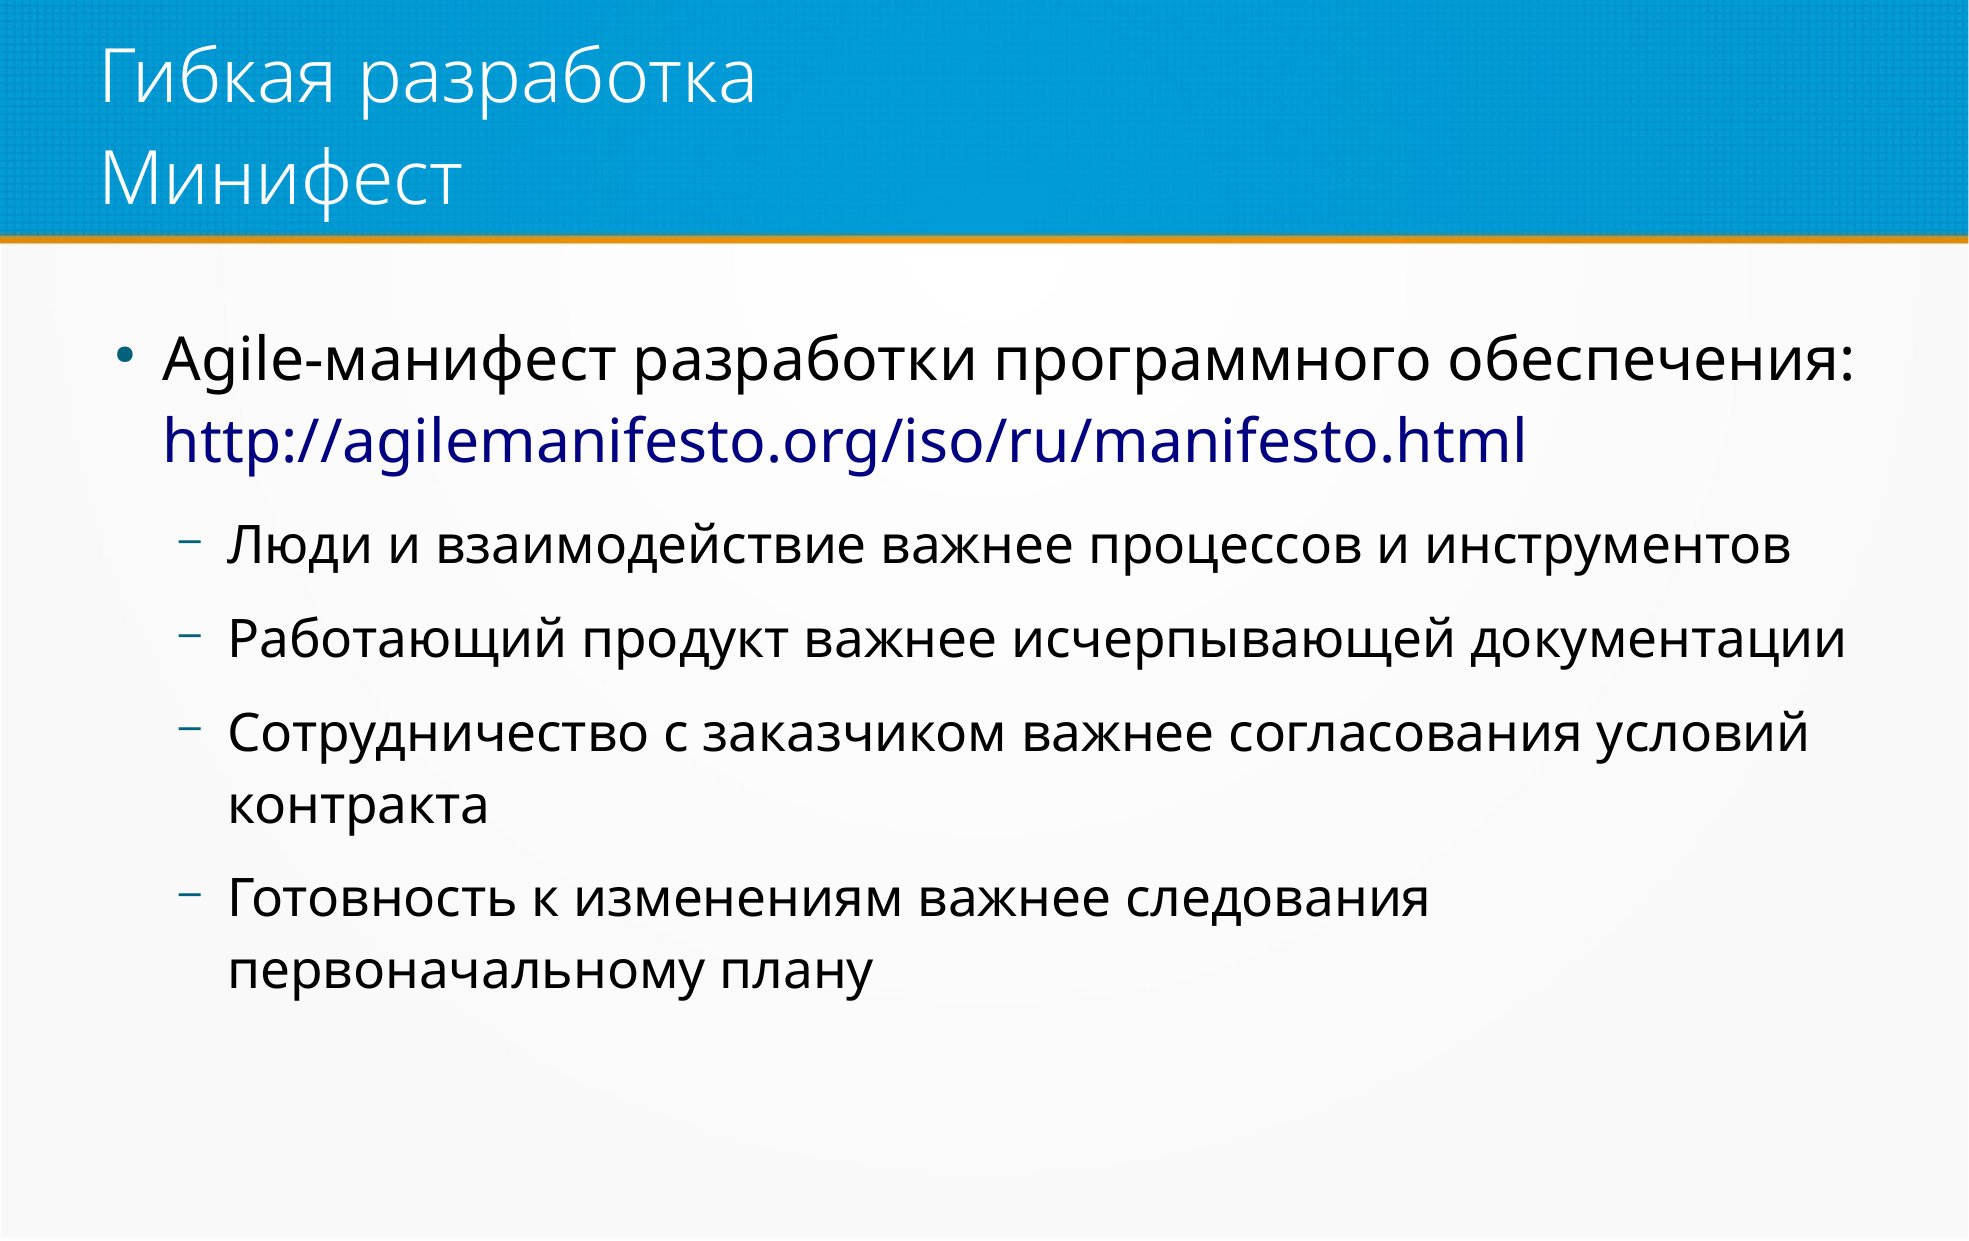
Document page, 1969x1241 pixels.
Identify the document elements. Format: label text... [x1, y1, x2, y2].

picture [0, 233, 1969, 1241]
title Гибкая разработка Минифест [98, 19, 1870, 227]
list Agile-манифест разработки программного обеспечения: http://agilemanifesto.org/iso/ru/manifesto.html Люди и взаимодействие важнее процессов и инструментов Работающий продукт важнее исчерпывающей документации Сотрудничество с заказчиком важнее согласования условий контракта Готовность к изменениям важнее следования первоначальному плану [98, 315, 1861, 1158]
